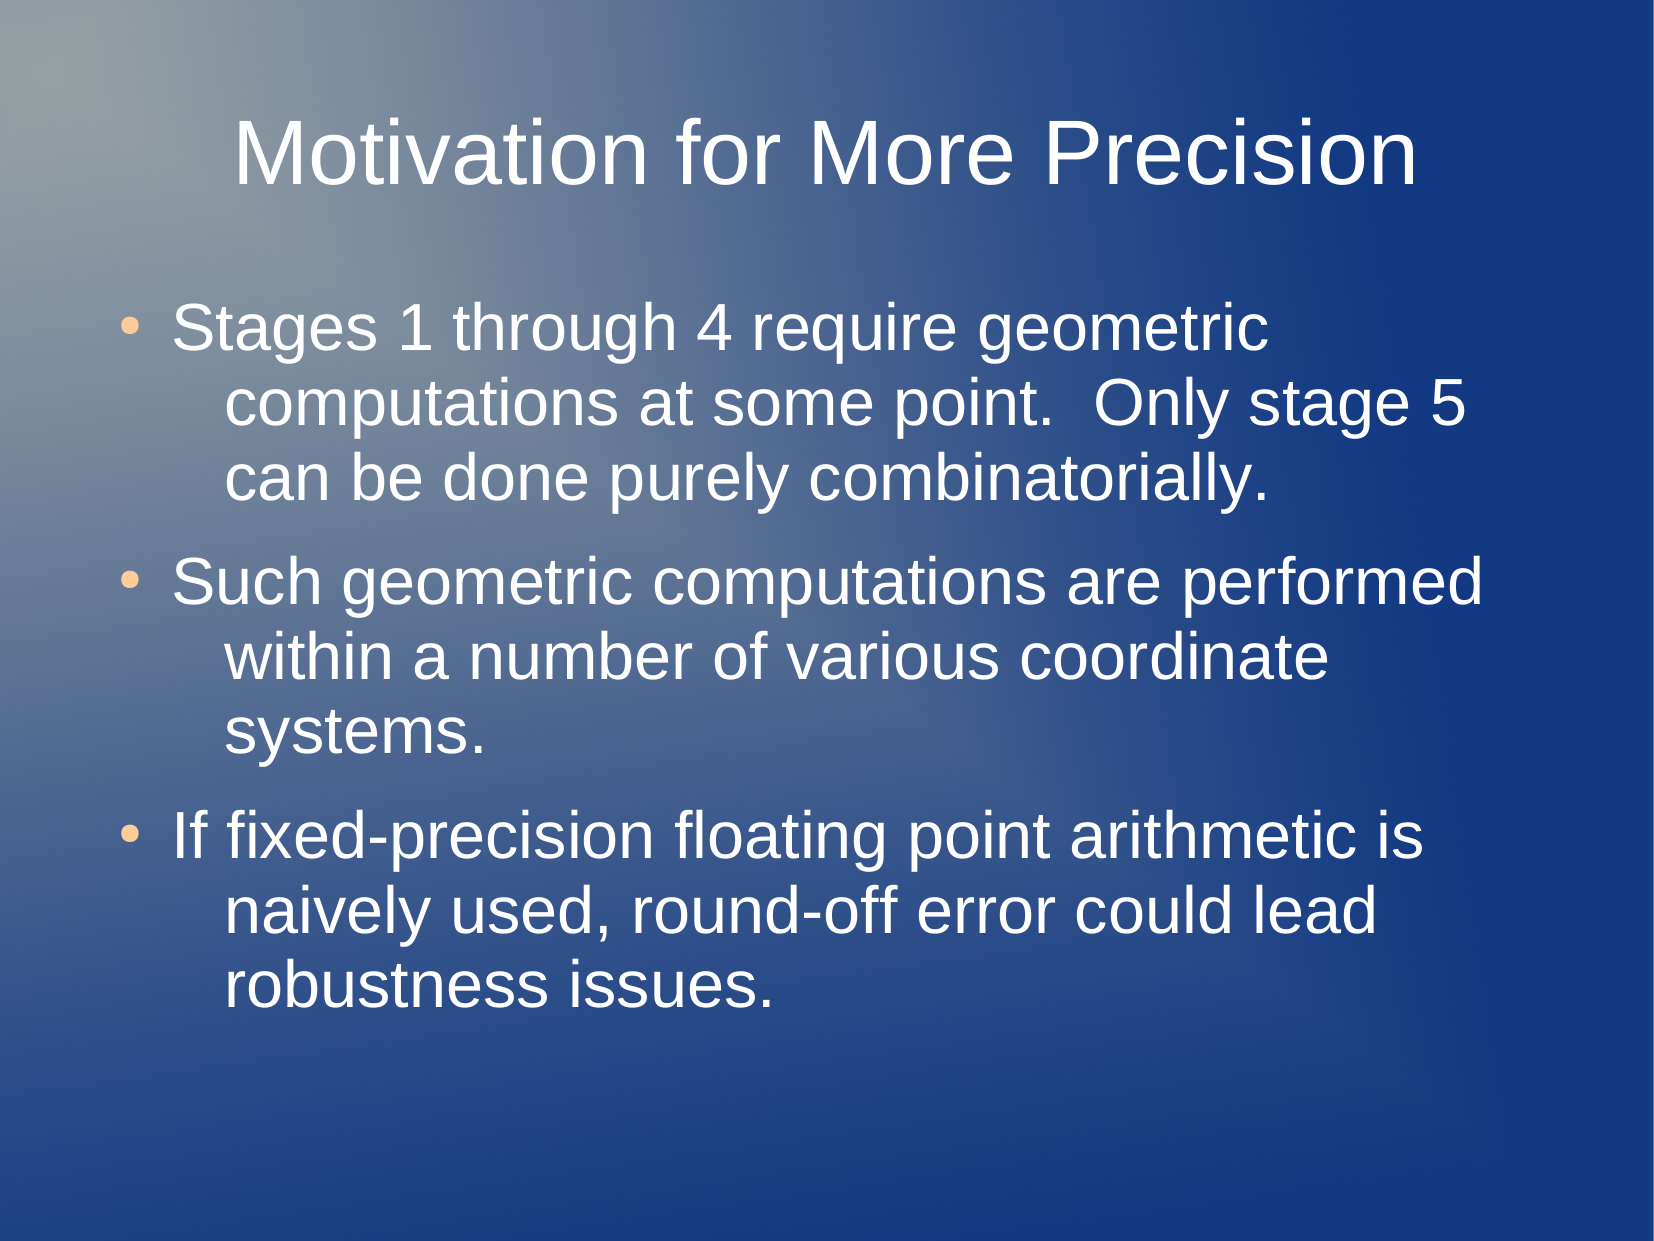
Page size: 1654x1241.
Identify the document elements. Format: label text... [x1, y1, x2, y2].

title Motivation for More Precision [82, 56, 1571, 250]
list Stages 1 through 4 require geometric computations at some point. Only stage 5 can be done purely combinatorially. Such geometric computations are performed within a number of various coordinate systems. If fixed-precision floating point arithmetic is naively used, round-off error could lead robustness issues. [82, 290, 1571, 1094]
picture [0, 0, 1654, 1241]
